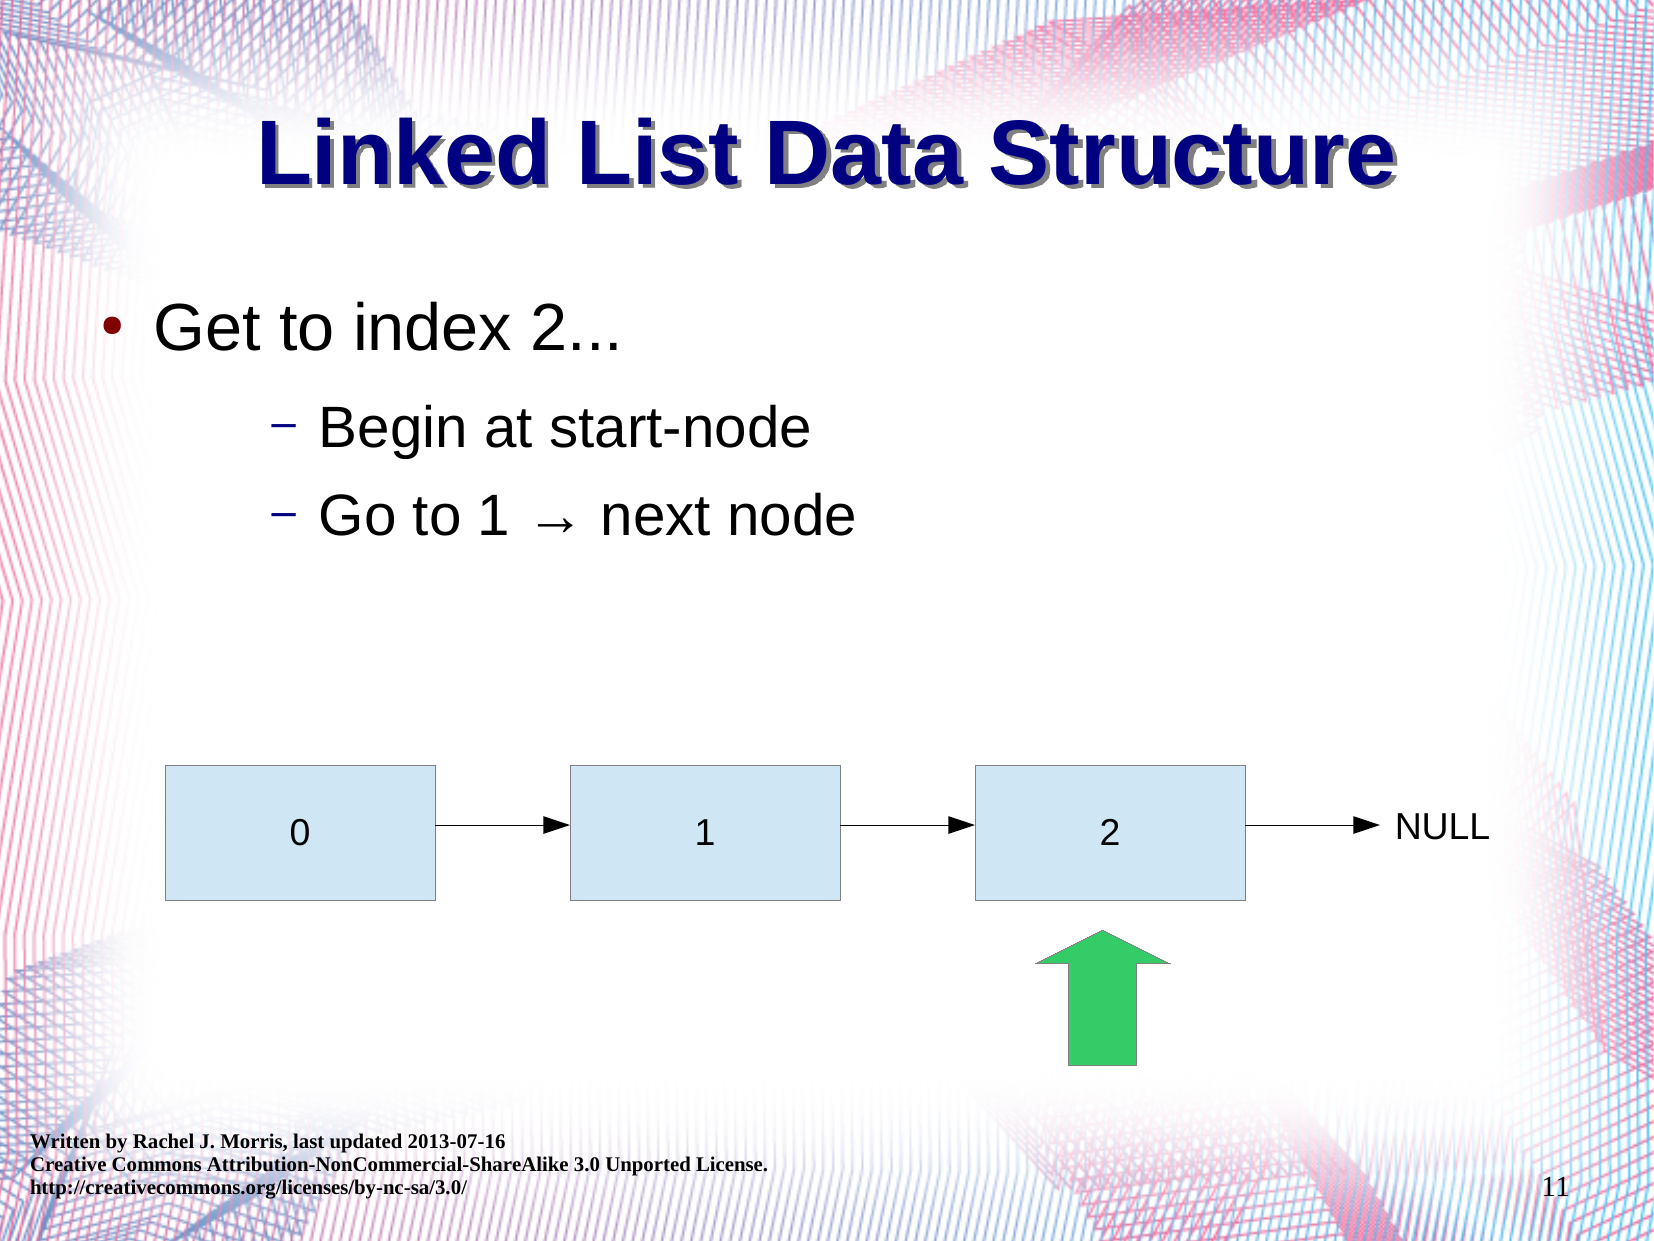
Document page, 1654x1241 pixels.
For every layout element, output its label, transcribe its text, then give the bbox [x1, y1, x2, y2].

list Get to index 2... Begin at start-node Go to 1 → next node [82, 290, 1571, 549]
title Linked List Data Structure [82, 49, 1571, 257]
text_box 2 [975, 765, 1246, 901]
text_box NULL [1380, 798, 1576, 856]
picture [0, 0, 1654, 1241]
text_box [1035, 930, 1171, 1066]
text_box 0 [165, 765, 436, 901]
text_box 1 [570, 765, 841, 901]
